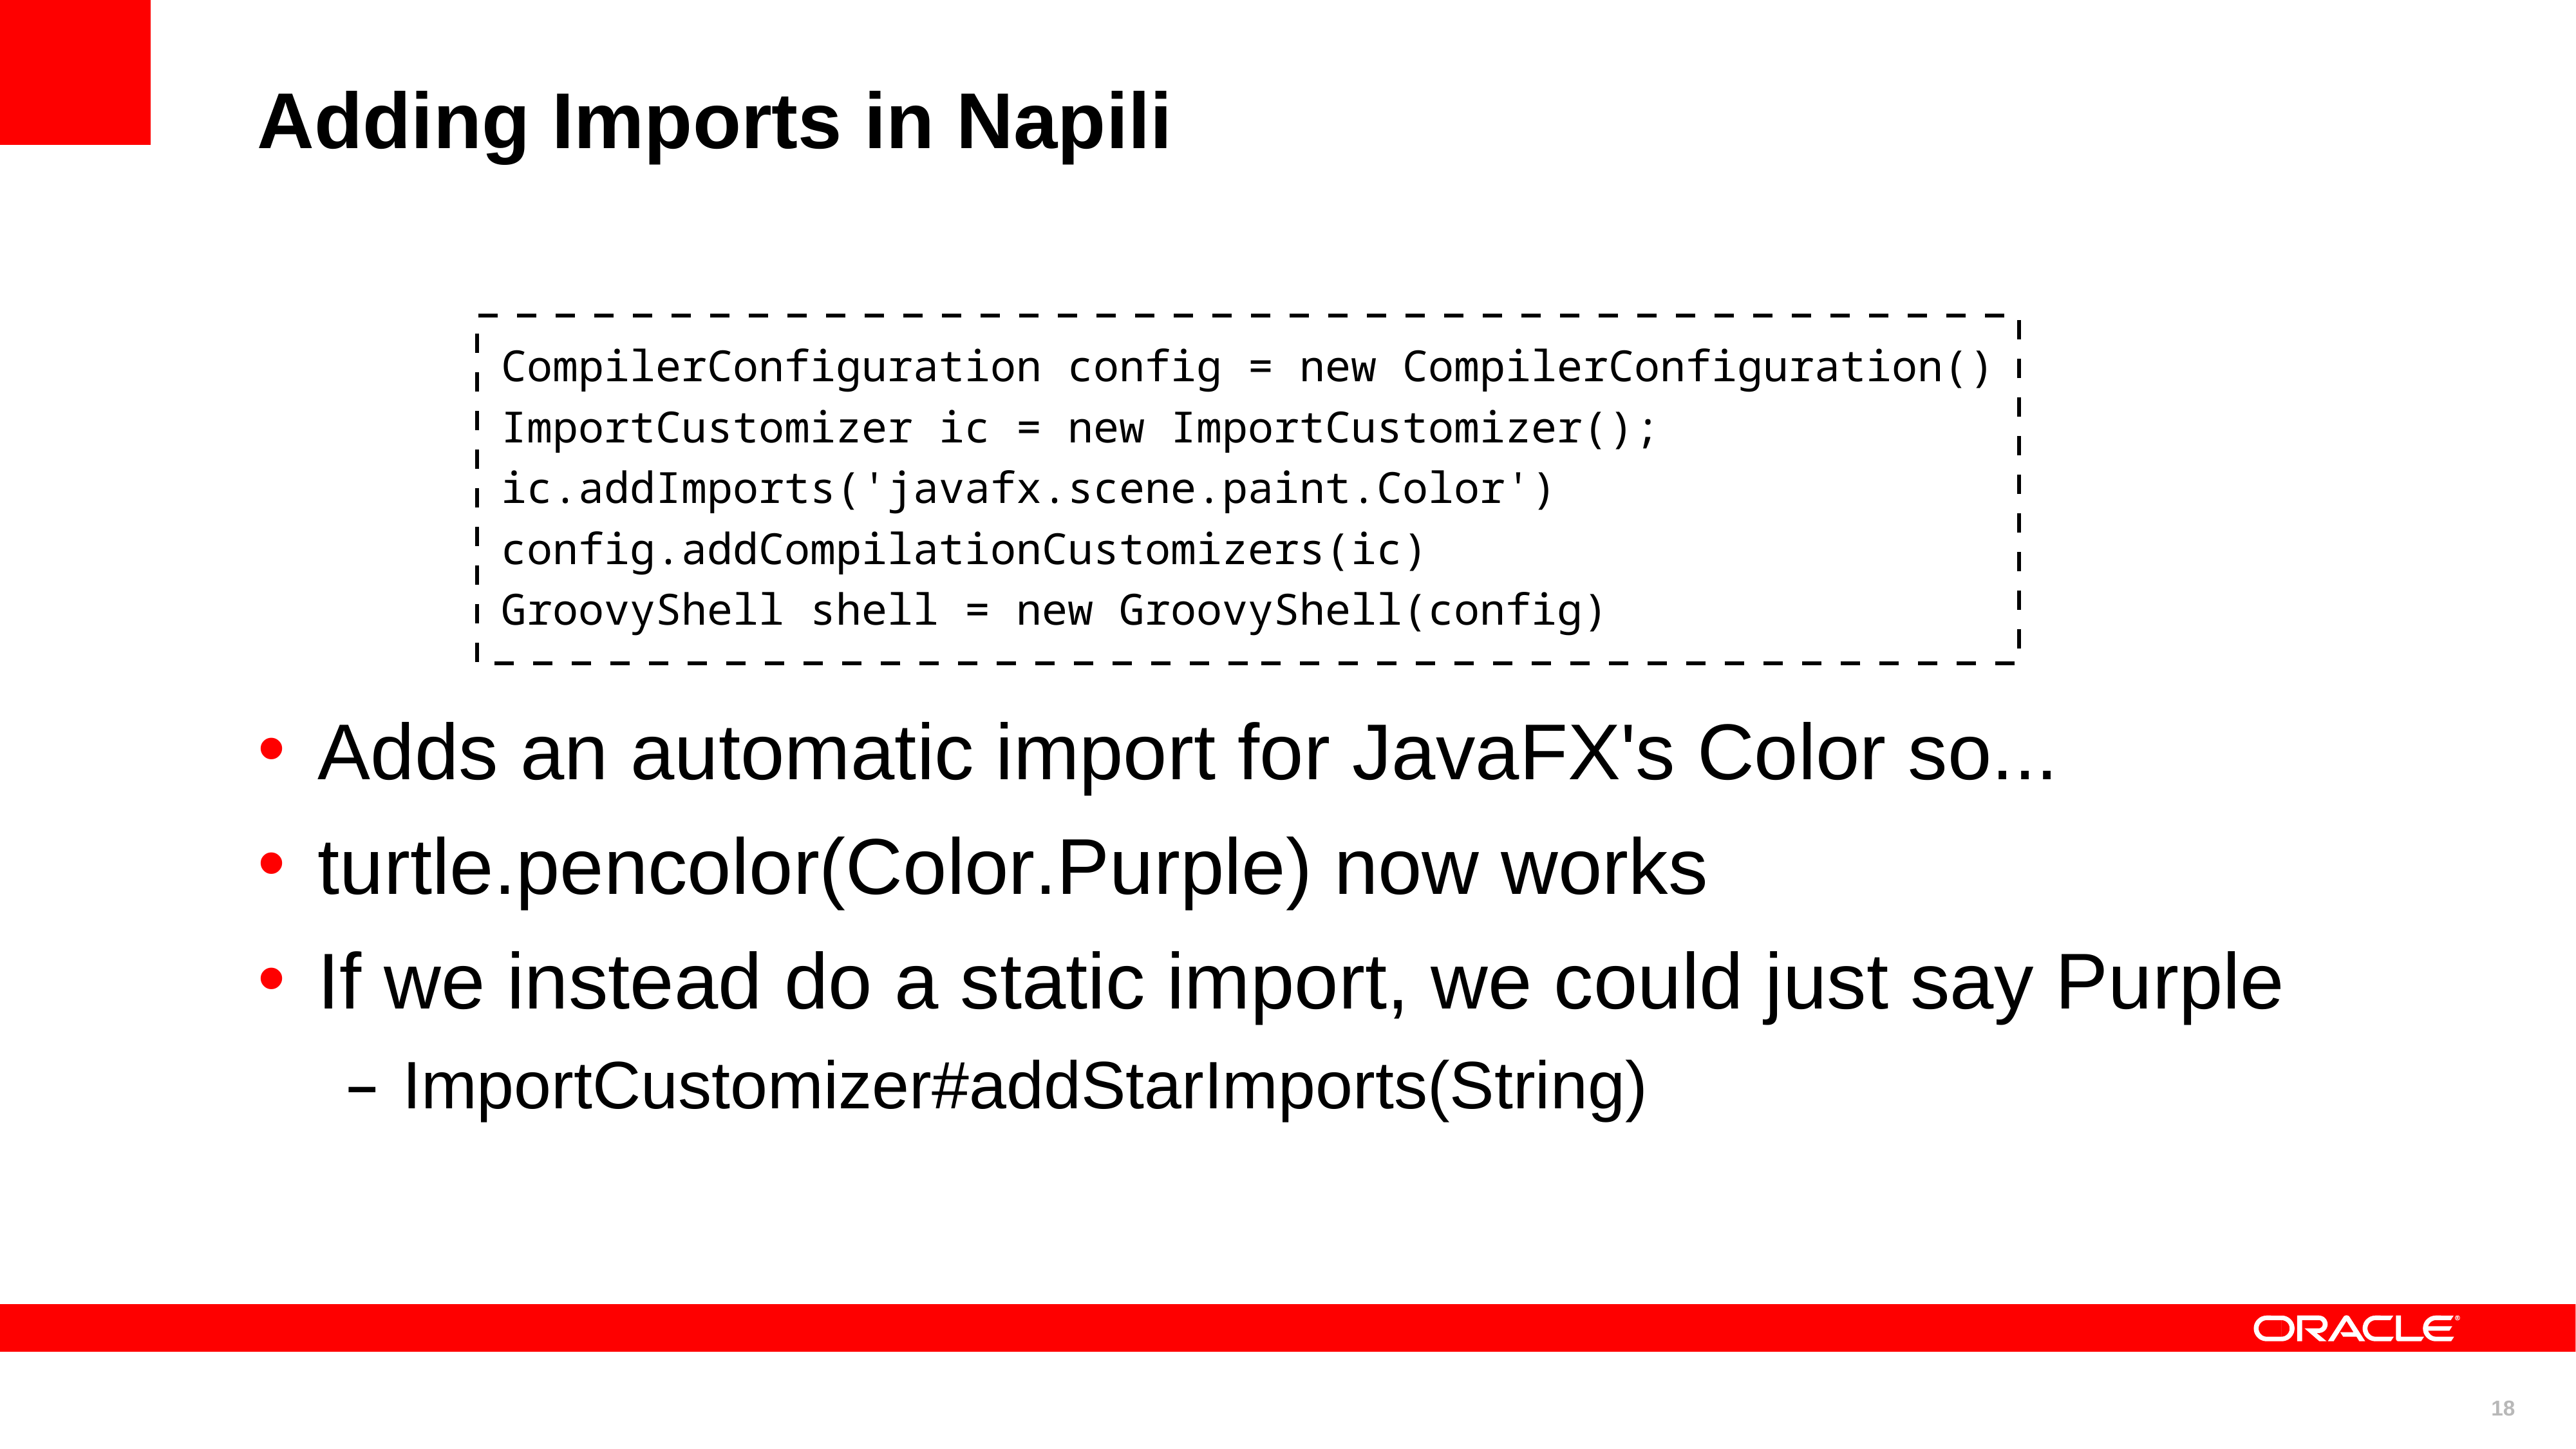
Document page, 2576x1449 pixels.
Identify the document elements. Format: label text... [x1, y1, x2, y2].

picture [0, 0, 151, 145]
picture [0, 1304, 2576, 1352]
list Adds an automatic import for JavaFX's Color so... turtle.pencolor(Color.Purple) now works If we instead do a static import, we could just say Purple ImportCustomizer#addStarImports(String) [258, 700, 2318, 1256]
text_box CompilerConfiguration config = new CompilerConfiguration() ImportCustomizer ic = new ImportCustomizer(); ic.addImports('javafx.scene.paint.Color') config.addCompilationCustomizers(ic) GroovyShell shell = new GroovyShell(config) [476, 316, 2020, 664]
title Adding Imports in Napili [257, 69, 2318, 251]
